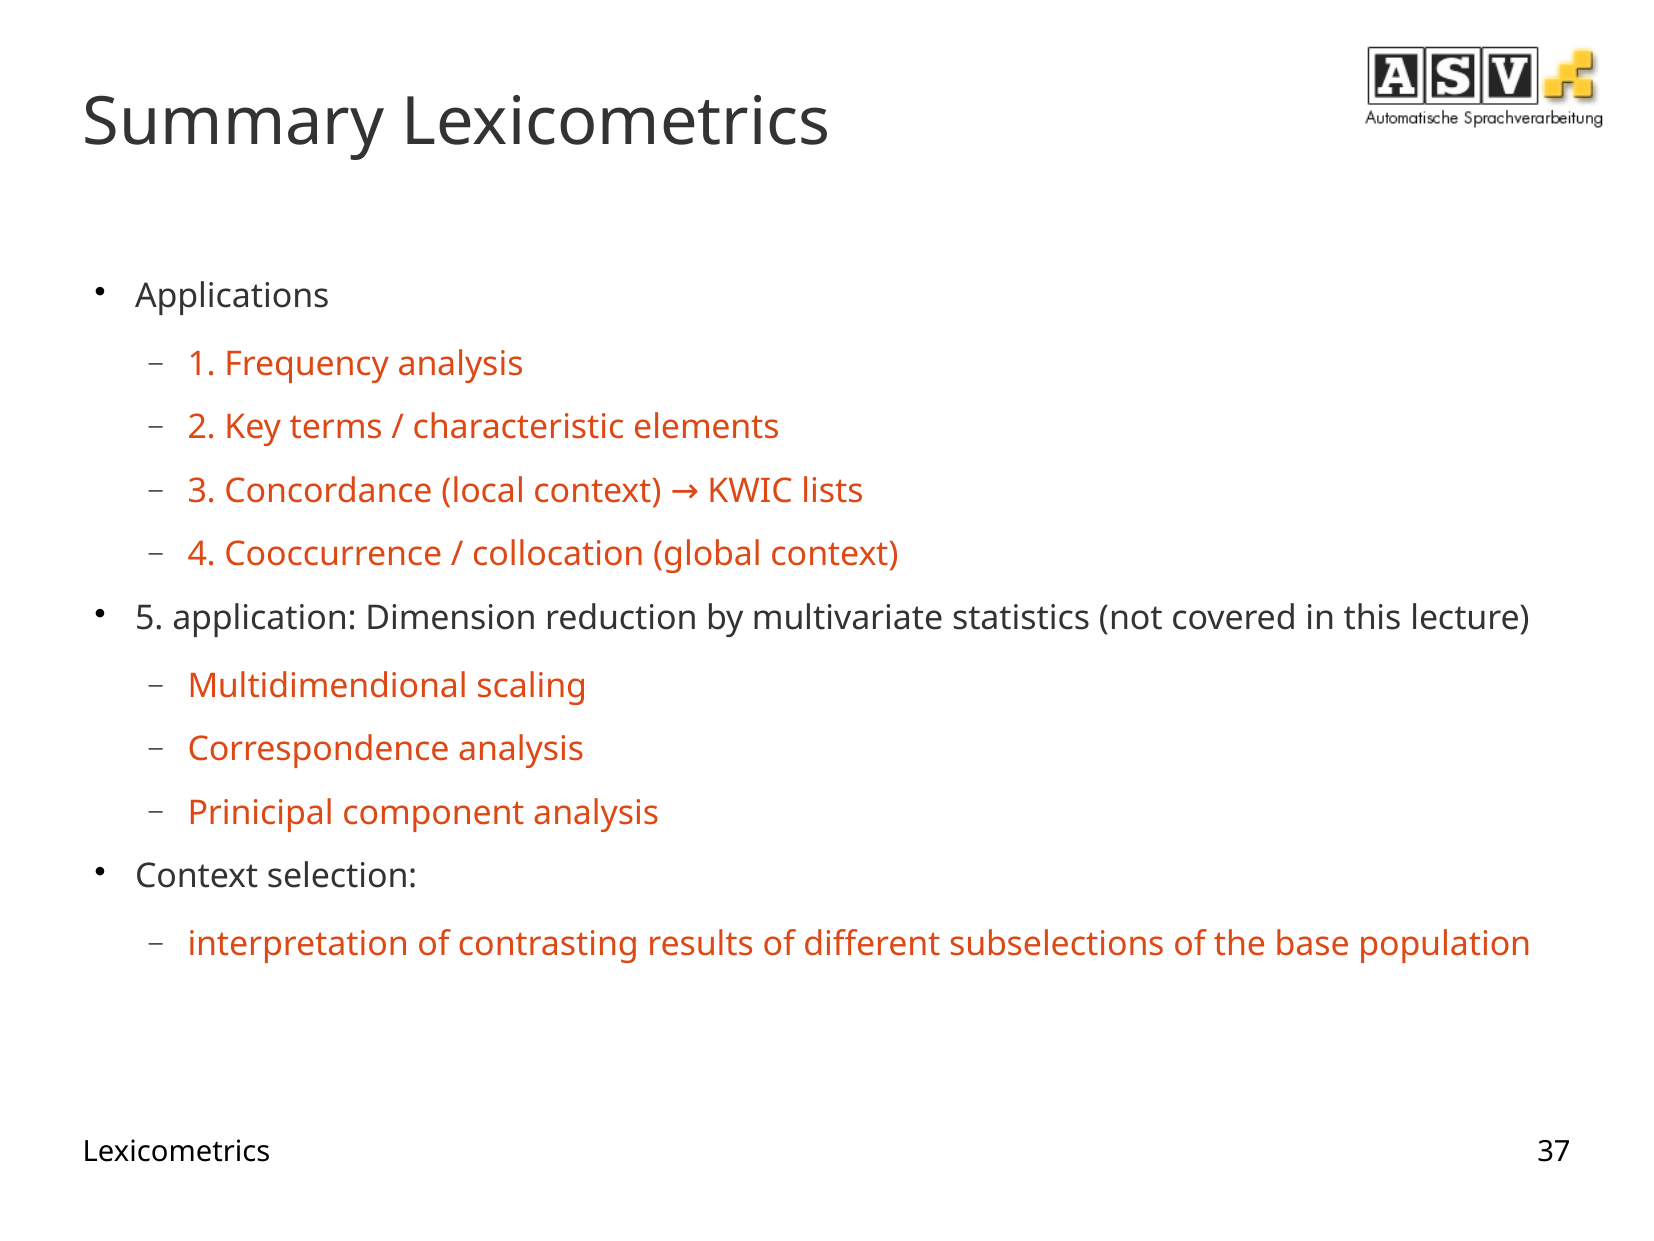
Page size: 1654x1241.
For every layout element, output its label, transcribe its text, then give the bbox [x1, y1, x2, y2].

picture [1364, 43, 1605, 129]
list Applications 1. Frequency analysis 2. Key terms / characteristic elements 3. Concordance (local context) → KWIC lists 4. Cooccurrence / collocation (global context) 5. application: Dimension reduction by multivariate statistics (not covered in this lecture) Multidimendional scaling Correspondence analysis Prinicipal component analysis Context selection: interpretation of contrasting results of different subselections of the base population [82, 271, 1538, 991]
title Summary Lexicometrics [82, 49, 1347, 189]
